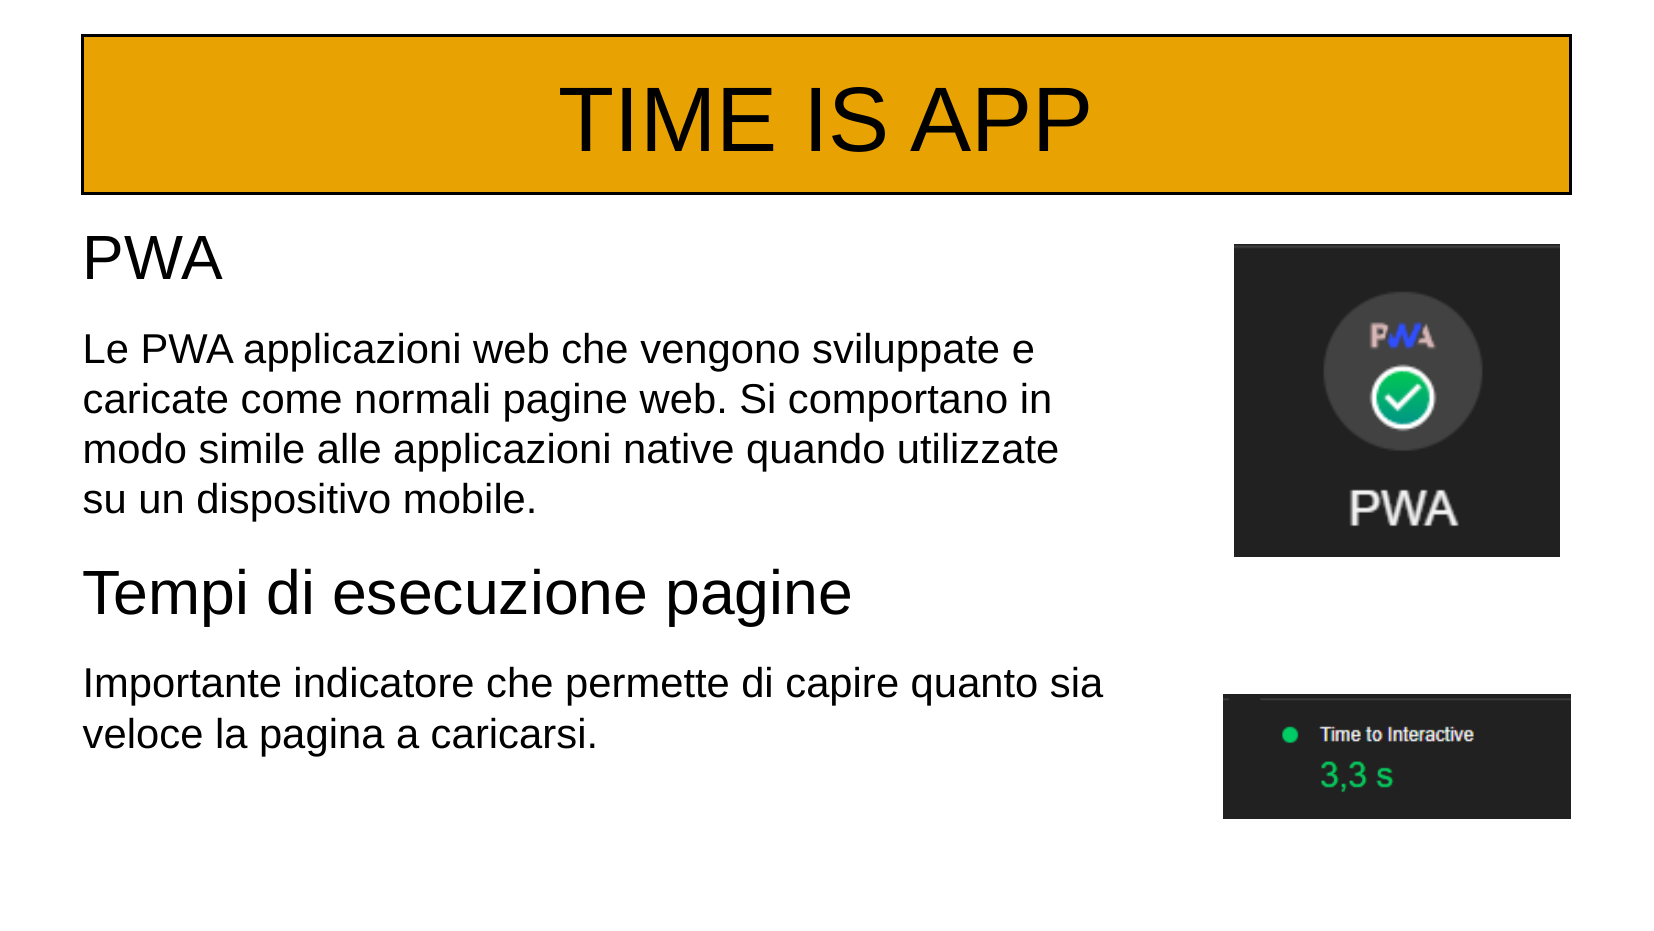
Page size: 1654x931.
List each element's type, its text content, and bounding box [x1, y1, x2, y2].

list PWA Le PWA applicazioni web che vengono sviluppate e caricate come normali pagine web. Si comportano in modo simile alle applicazioni native quando utilizzate su un dispositivo mobile. Tempi di esecuzione pagine Importante indicatore che permette di capire quanto sia veloce la pagina a caricarsi. [82, 217, 1112, 895]
picture [1234, 244, 1560, 557]
title TIME IS APP [82, 35, 1571, 194]
picture [1223, 694, 1571, 819]
